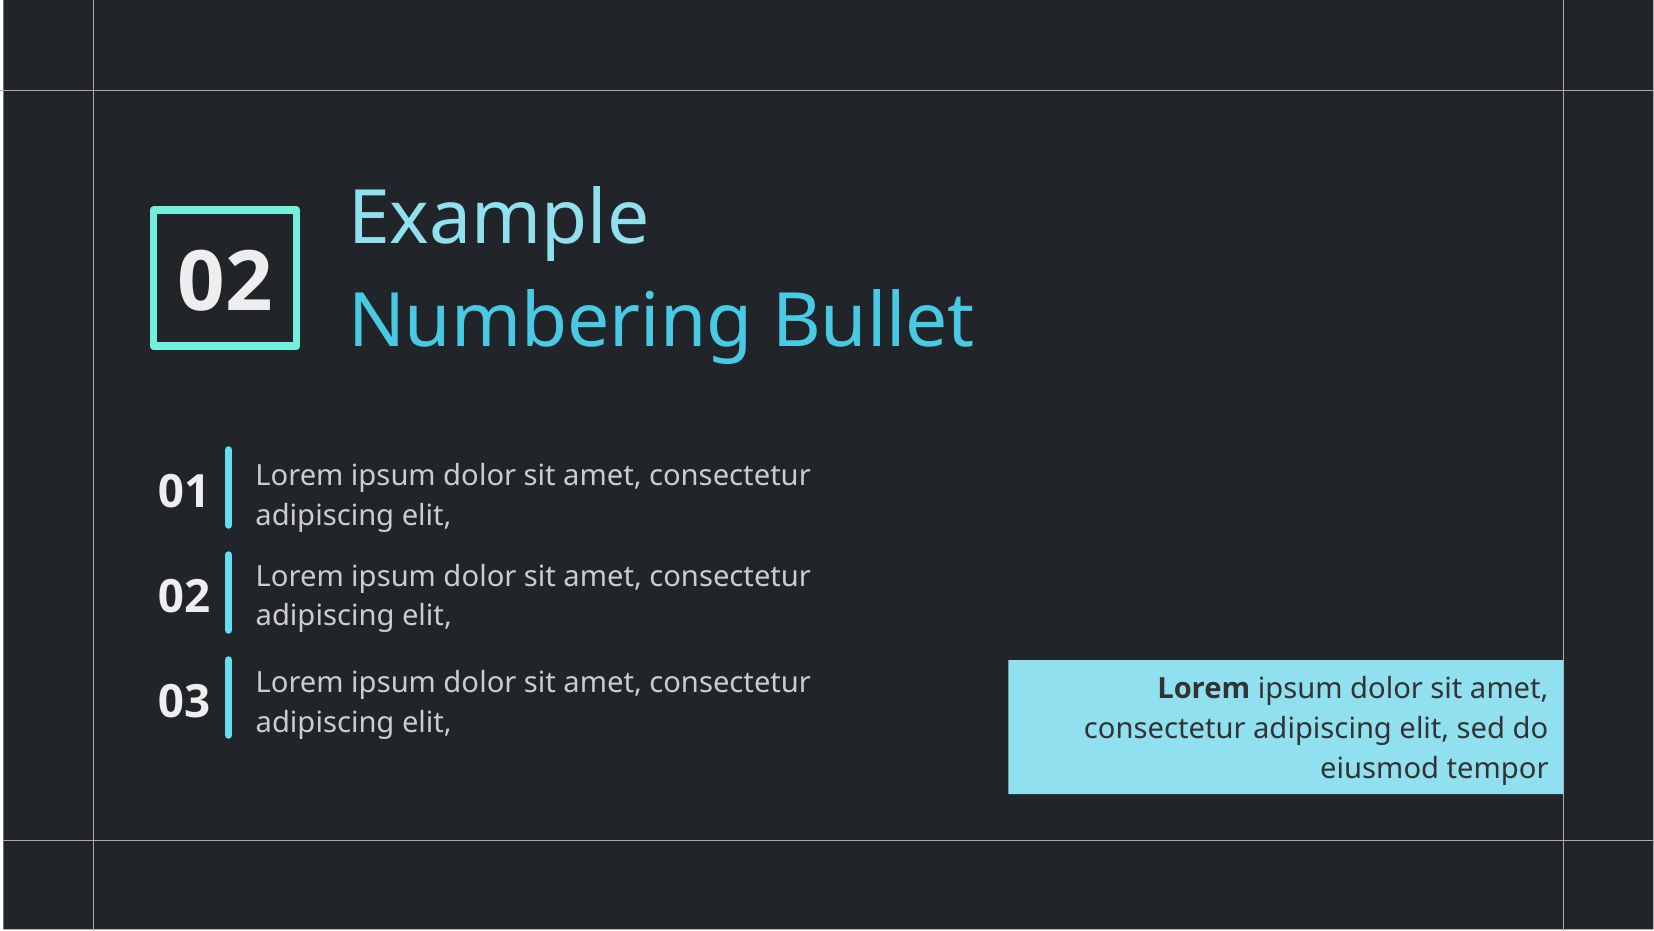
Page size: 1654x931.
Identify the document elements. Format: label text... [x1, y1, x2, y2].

text_box Lorem ipsum dolor sit amet, consectetur adipiscing elit, [240, 653, 855, 738]
text_box 03 [143, 660, 225, 734]
text_box 02 [153, 210, 297, 338]
text_box Lorem ipsum dolor sit amet, consectetur adipiscing elit, sed do eiusmod tempor [1008, 660, 1564, 751]
text_box 01 [143, 450, 225, 524]
text_box 02 [143, 555, 225, 629]
text_box Lorem ipsum dolor sit amet, consectetur adipiscing elit, [240, 447, 855, 531]
text_box Example Numbering Bullet [333, 165, 1174, 362]
text_box Lorem ipsum dolor sit amet, consectetur adipiscing elit, [240, 547, 855, 632]
